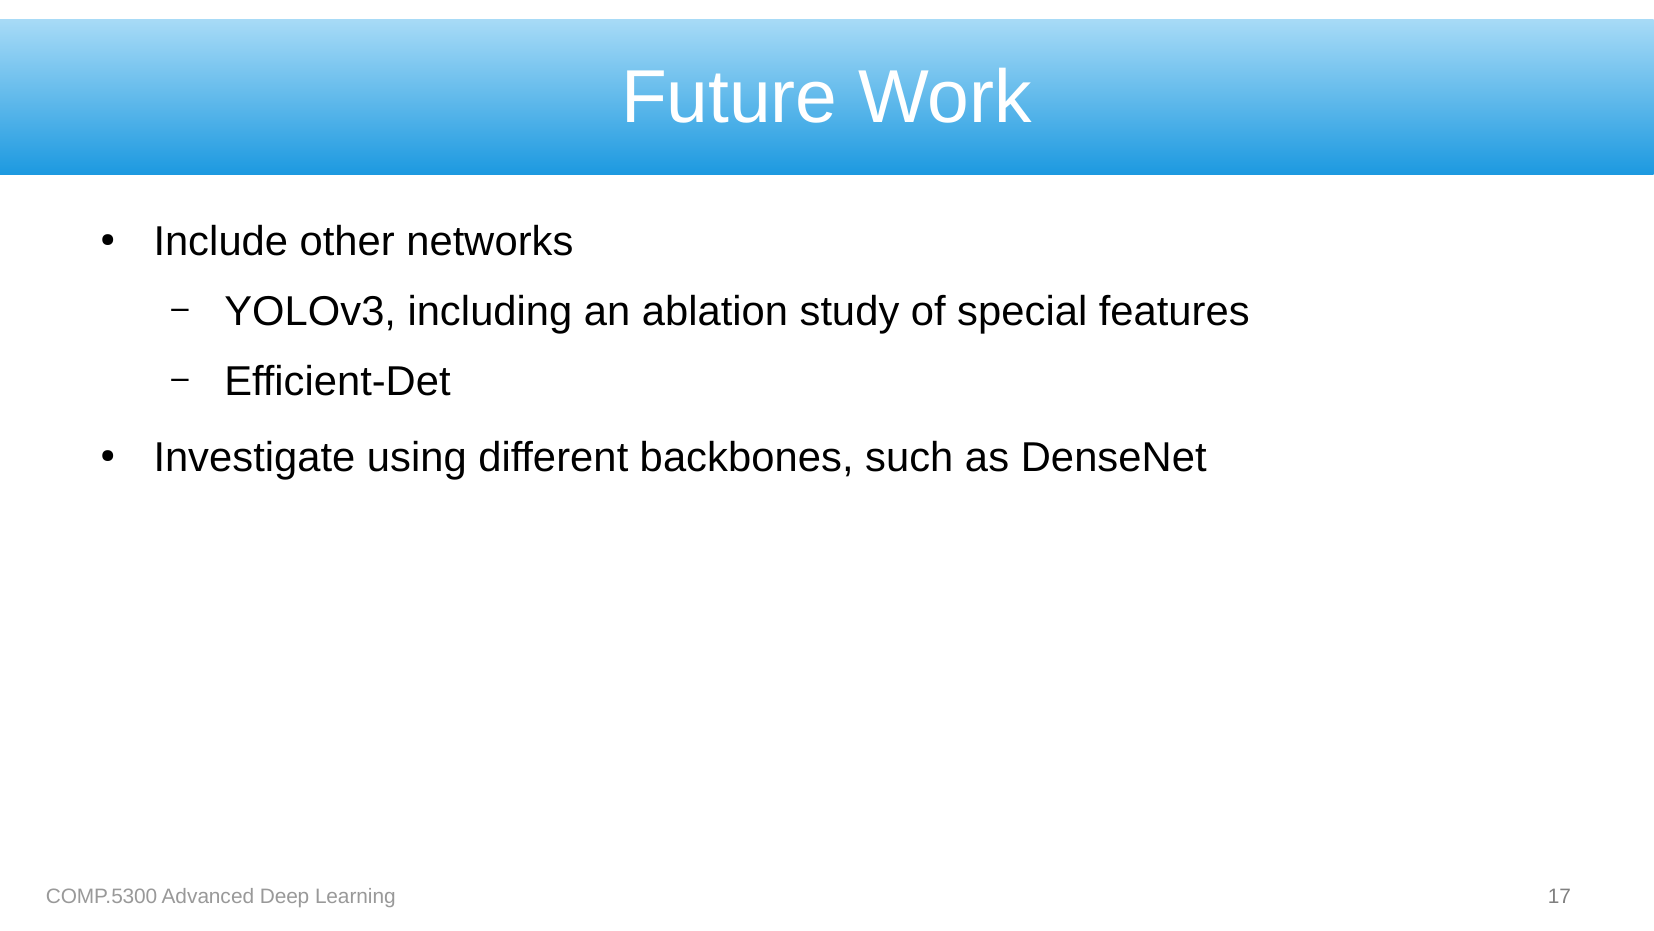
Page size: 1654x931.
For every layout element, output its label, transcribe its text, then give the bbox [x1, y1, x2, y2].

list Include other networks YOLOv3, including an ablation study of special features Efficient-Det Investigate using different backbones, such as DenseNet [82, 217, 1571, 758]
title Future Work [0, 19, 1654, 175]
